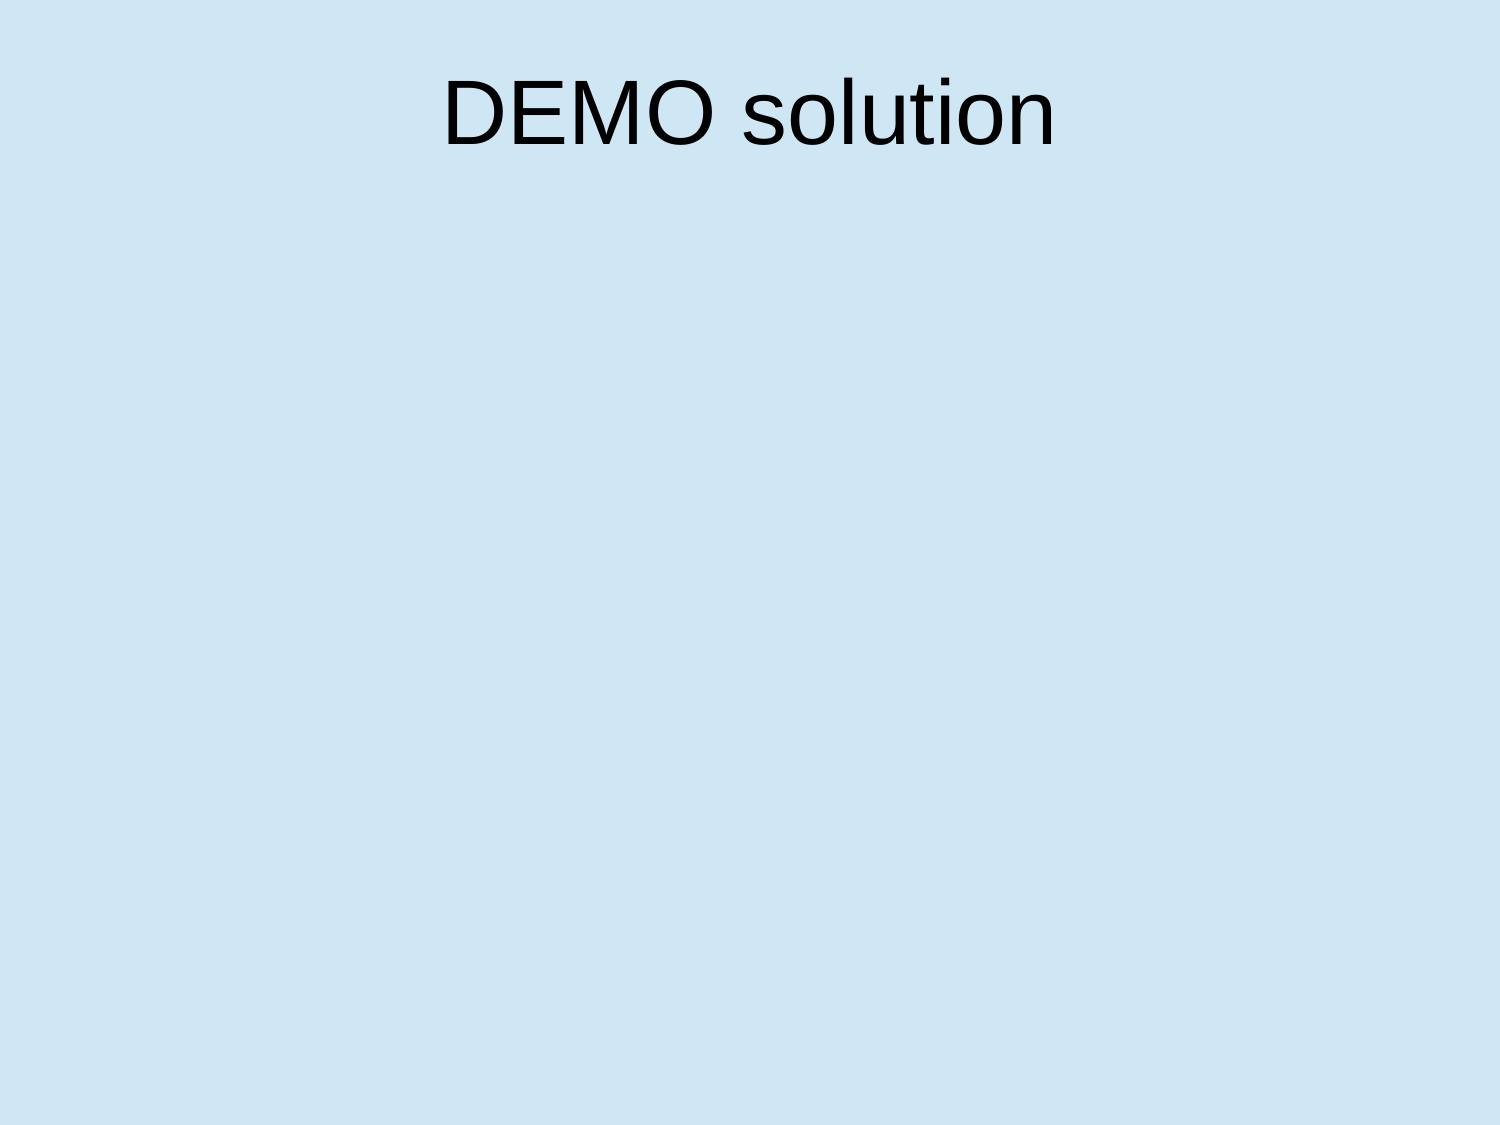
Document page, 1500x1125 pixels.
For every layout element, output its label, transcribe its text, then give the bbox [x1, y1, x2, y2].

title DEMO solution [75, 45, 1425, 233]
